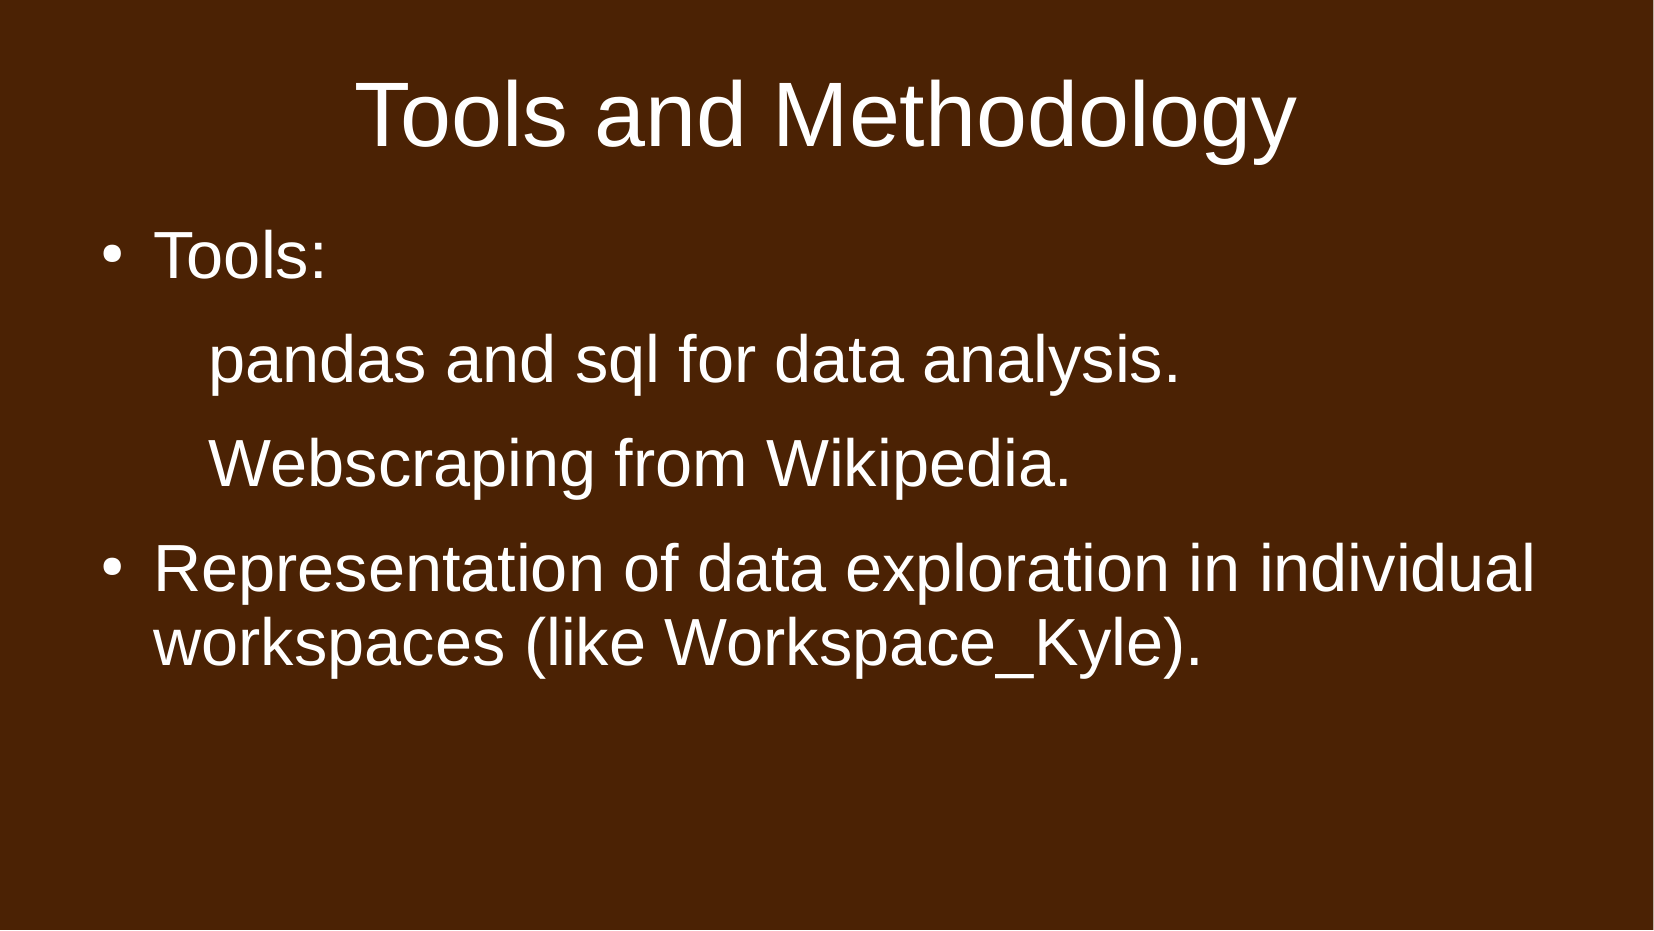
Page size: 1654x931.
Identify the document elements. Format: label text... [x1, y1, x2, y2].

title Tools and Methodology [82, 37, 1571, 193]
list Tools: pandas and sql for data analysis. Webscraping from Wikipedia. Representation of data exploration in individual workspaces (like Workspace_Kyle). [82, 217, 1571, 758]
